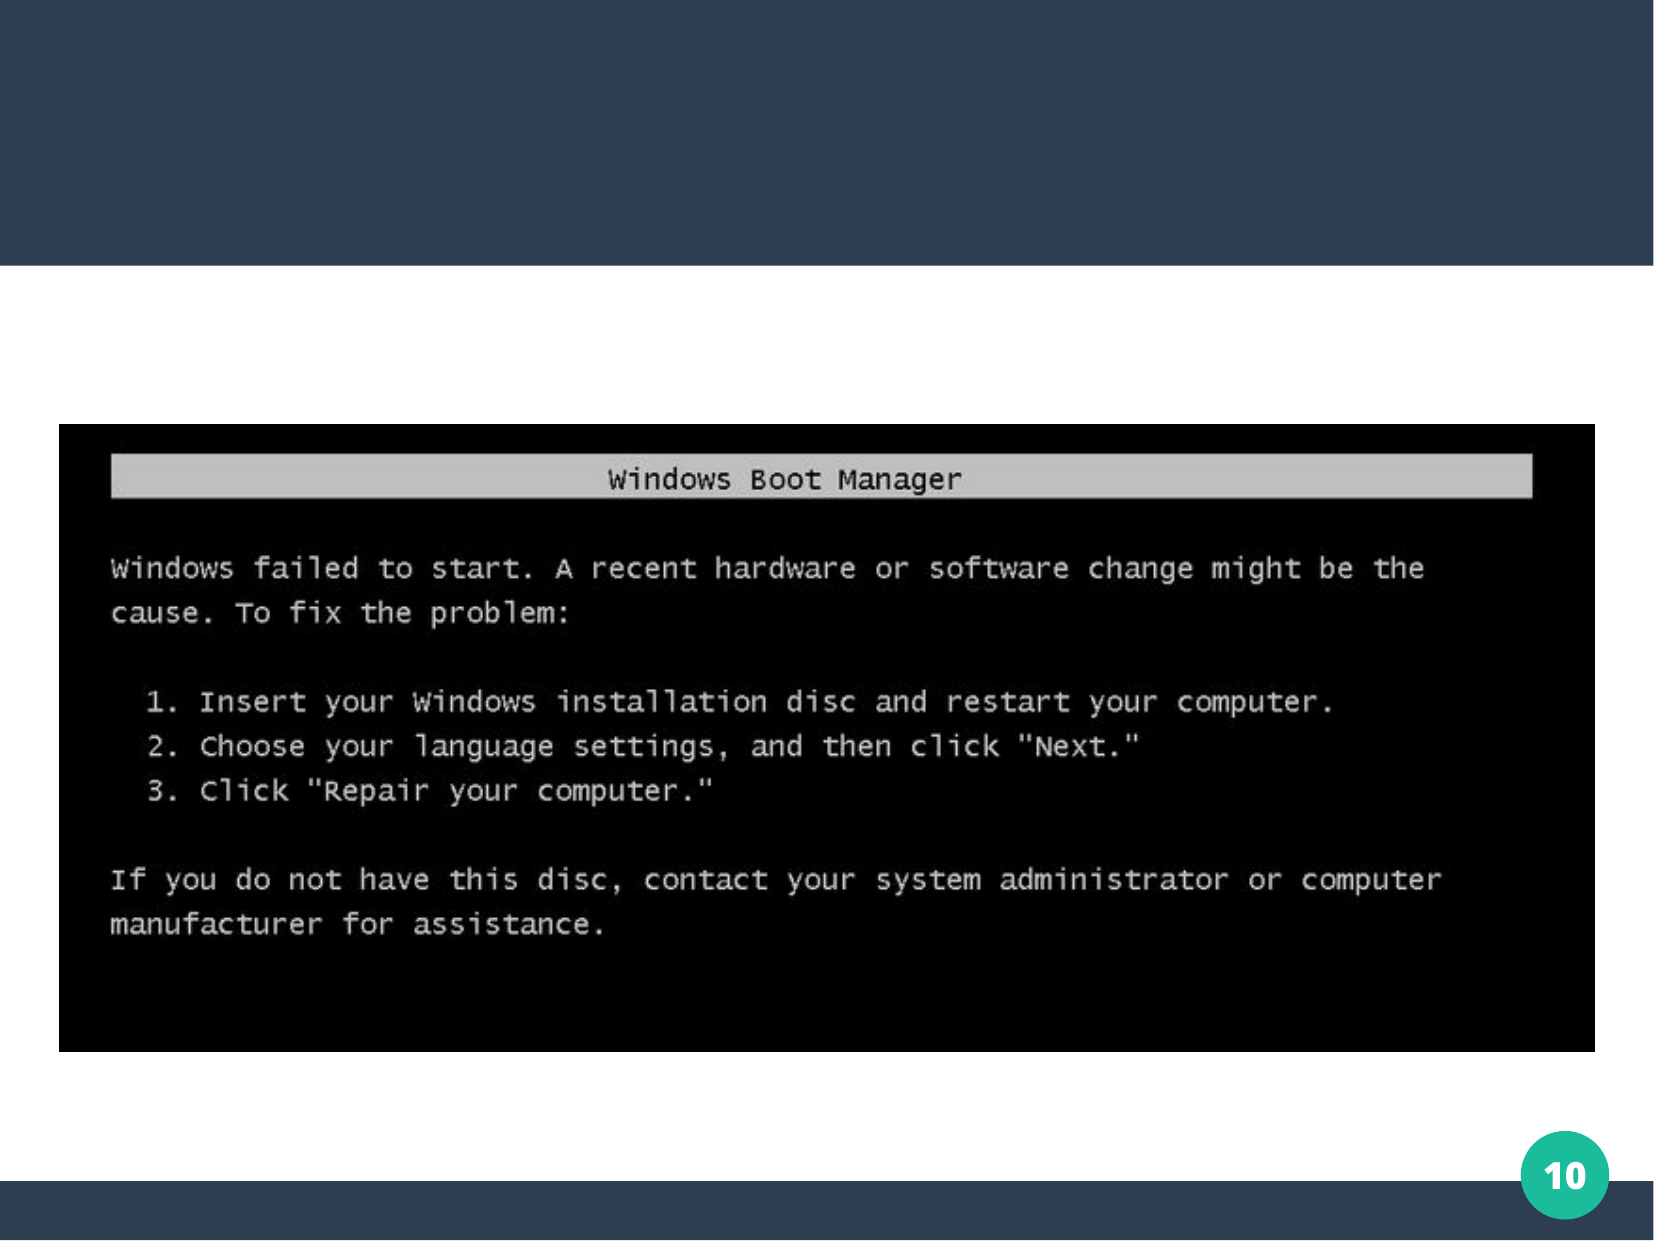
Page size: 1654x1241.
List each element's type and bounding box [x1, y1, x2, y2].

picture [59, 424, 1595, 1052]
